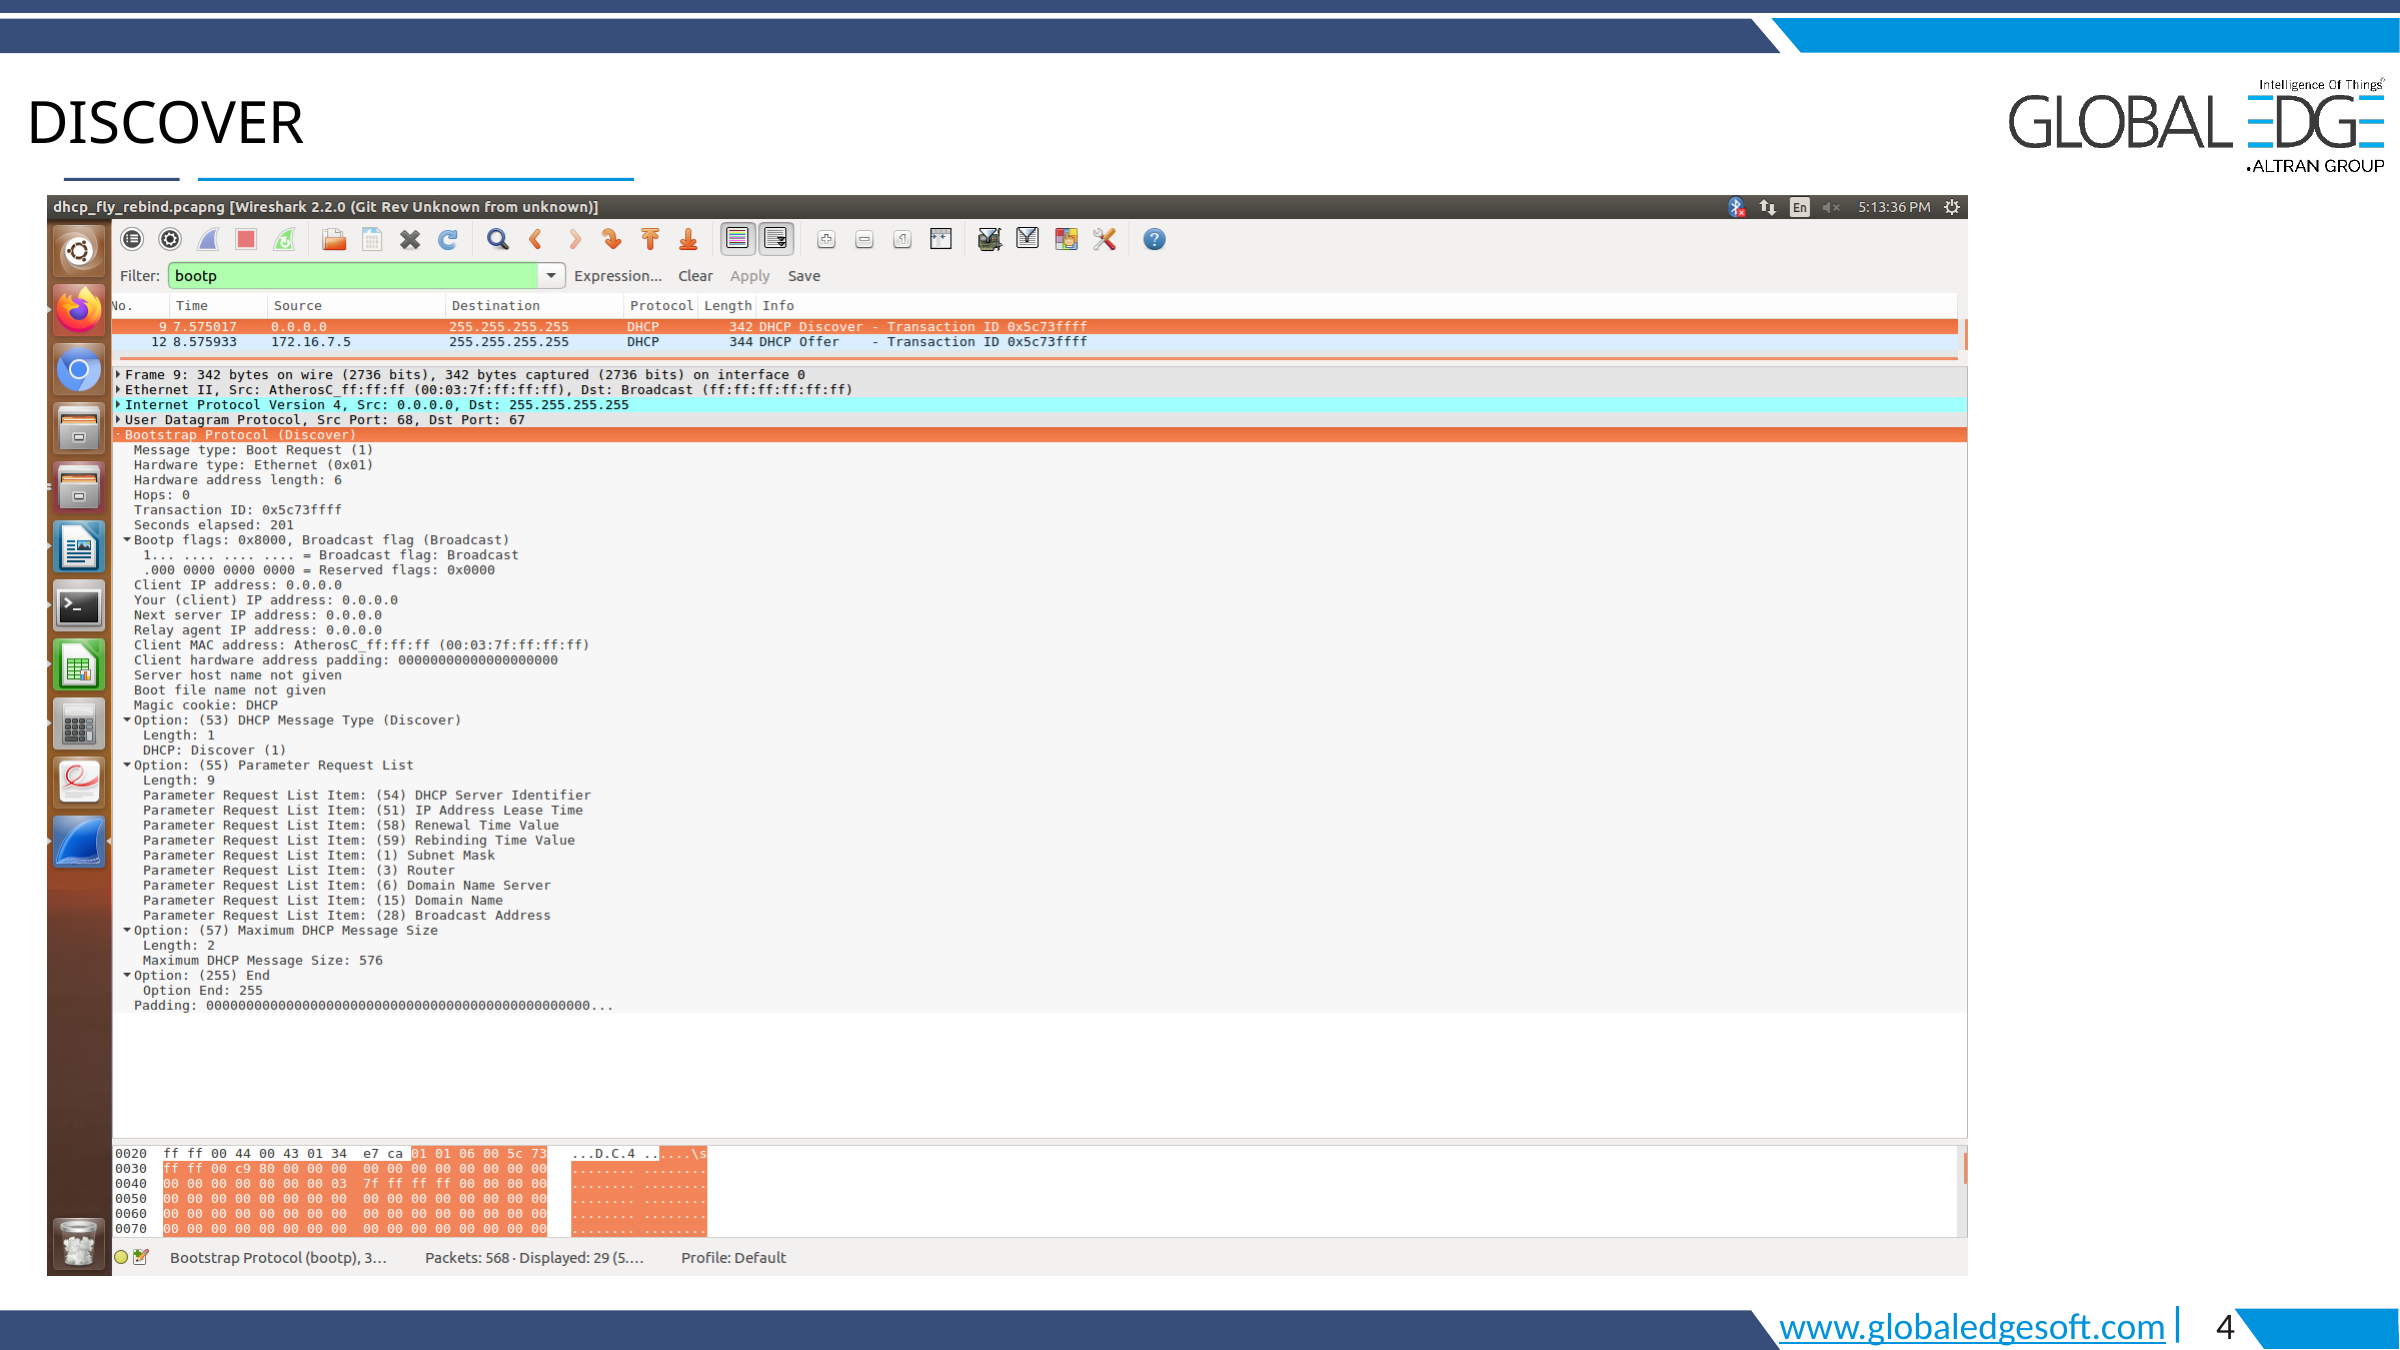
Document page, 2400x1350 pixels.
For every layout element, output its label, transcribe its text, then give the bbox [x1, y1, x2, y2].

picture [2001, 67, 2392, 182]
picture [47, 195, 1968, 1276]
title DISCOVER [26, 64, 1977, 178]
